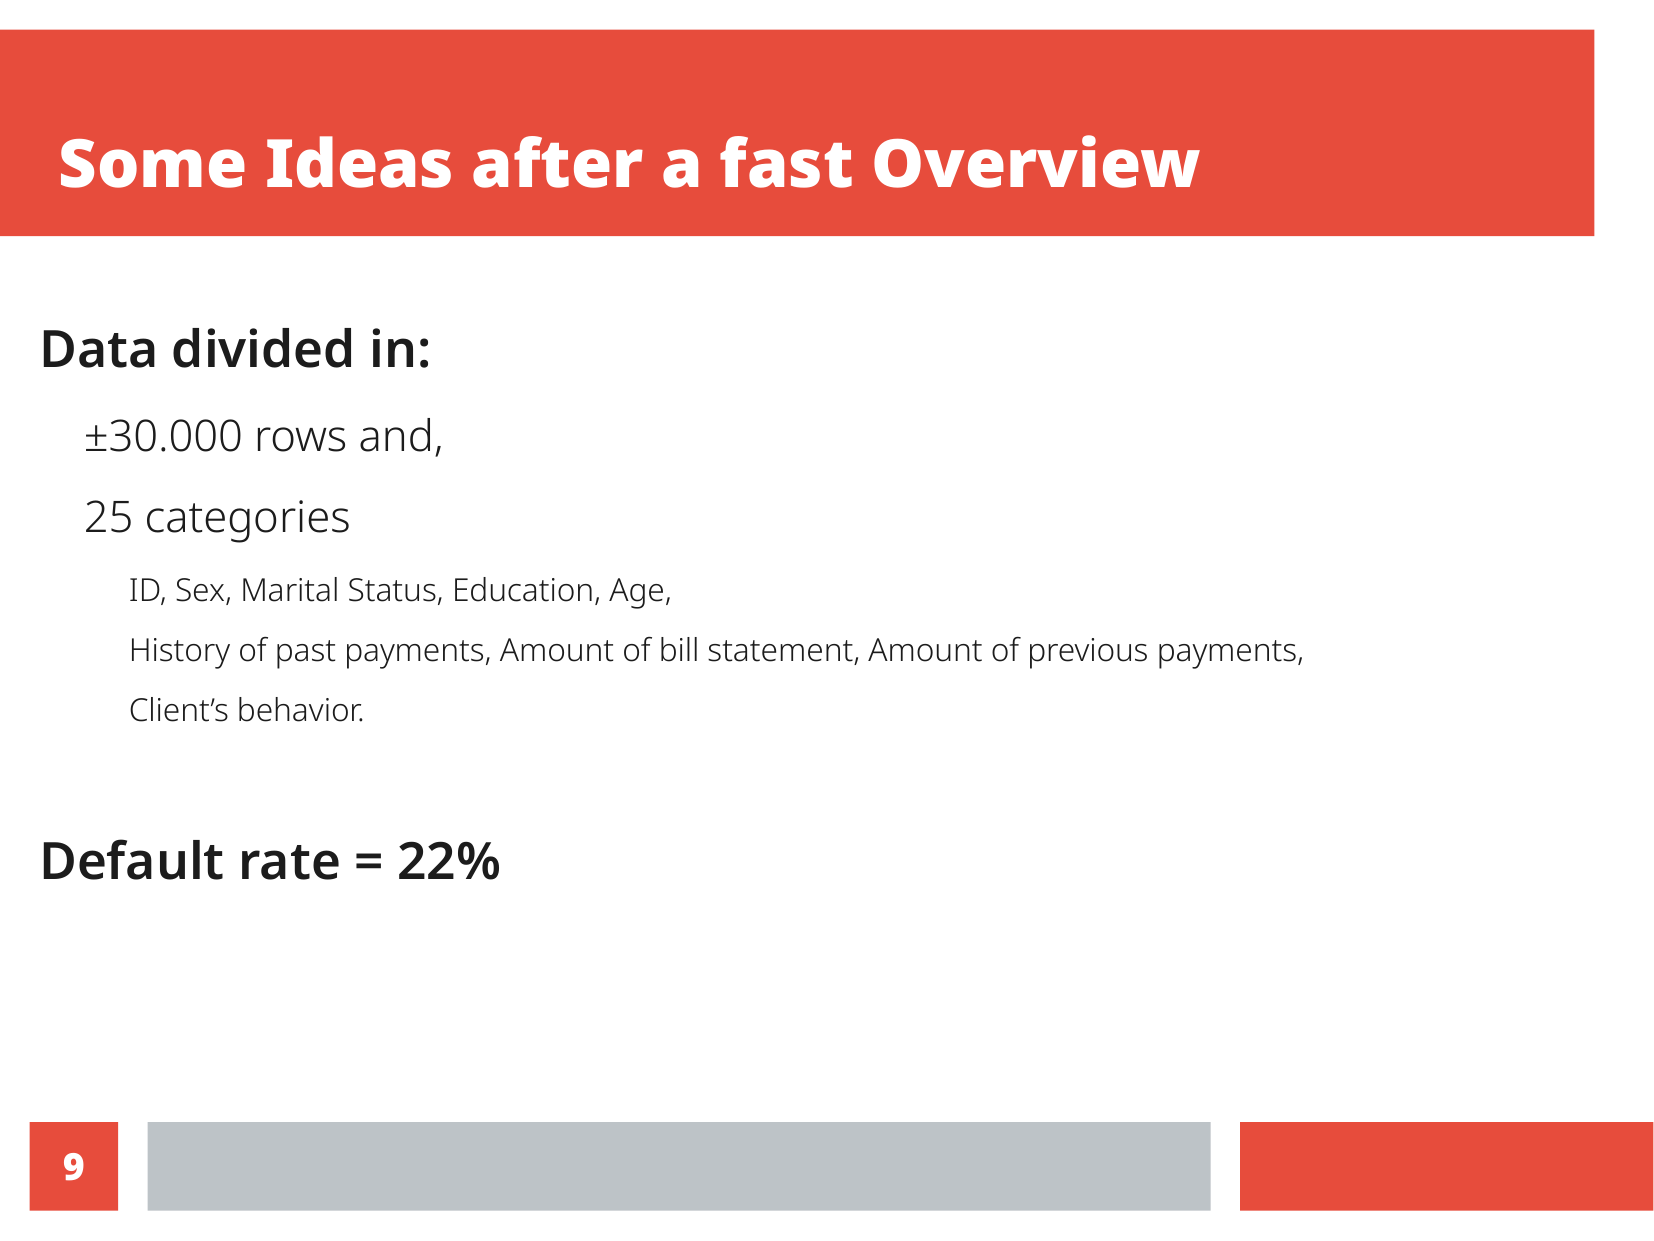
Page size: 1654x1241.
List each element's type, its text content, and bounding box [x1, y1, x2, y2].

list Data divided in: ±30.000 rows and, 25 categories ID, Sex, Marital Status, Education, Age, History of past payments, Amount of bill statement, Amount of previous payments, Client’s behavior. Default rate = 22% [39, 312, 1621, 901]
title Some Ideas after a fast Overview [59, 59, 1595, 207]
